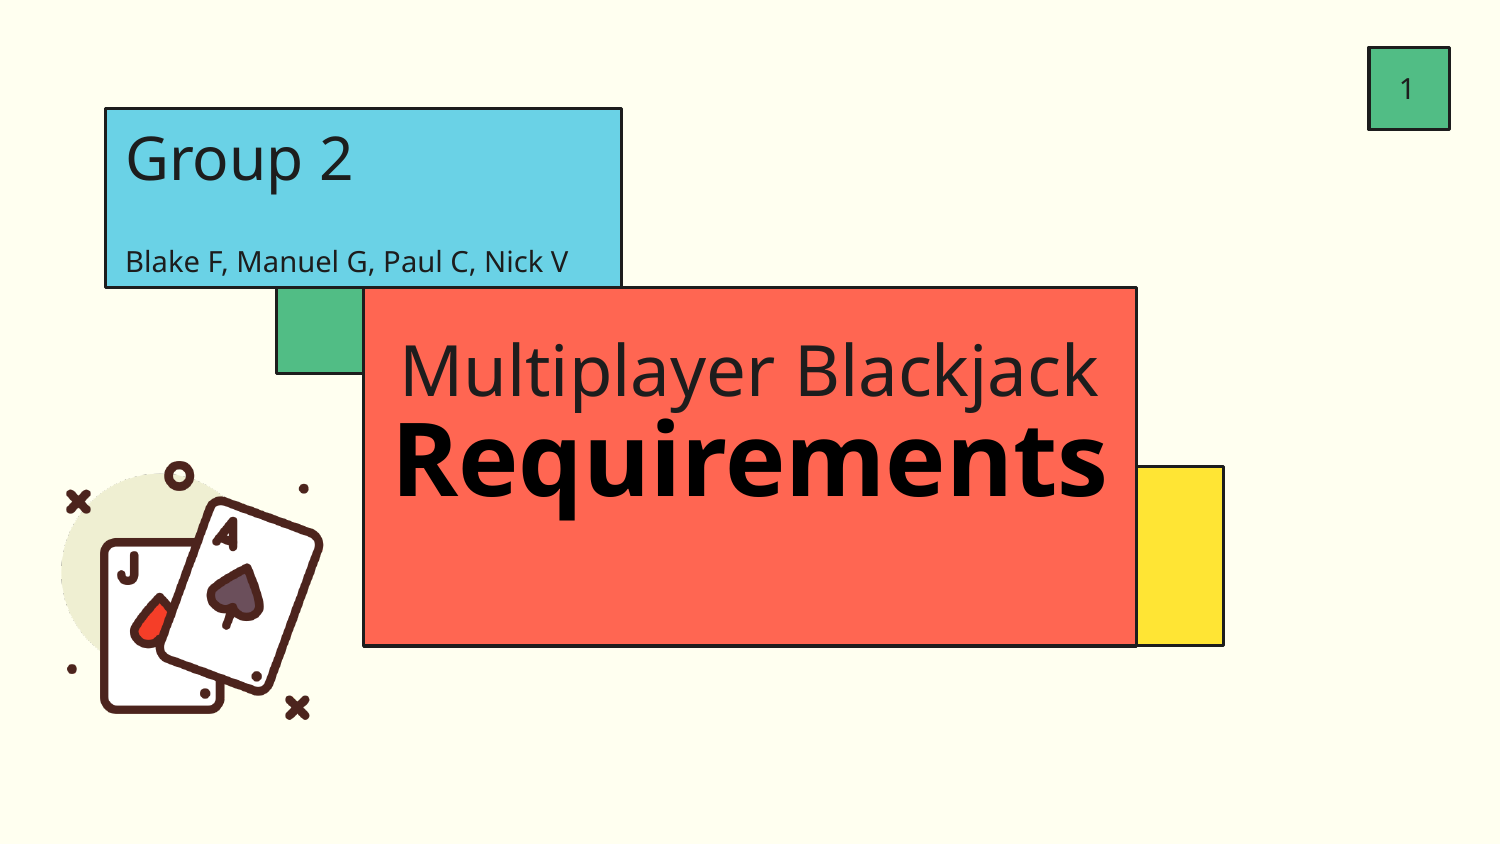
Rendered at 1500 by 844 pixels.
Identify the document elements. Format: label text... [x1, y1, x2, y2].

title Multiplayer Blackjack Requirements [370, 295, 1129, 660]
slide_number <number> [1367, 49, 1448, 132]
title Group 2 Blake F, Manuel G, Paul C, Nick V [110, 119, 622, 317]
picture [31, 429, 353, 751]
